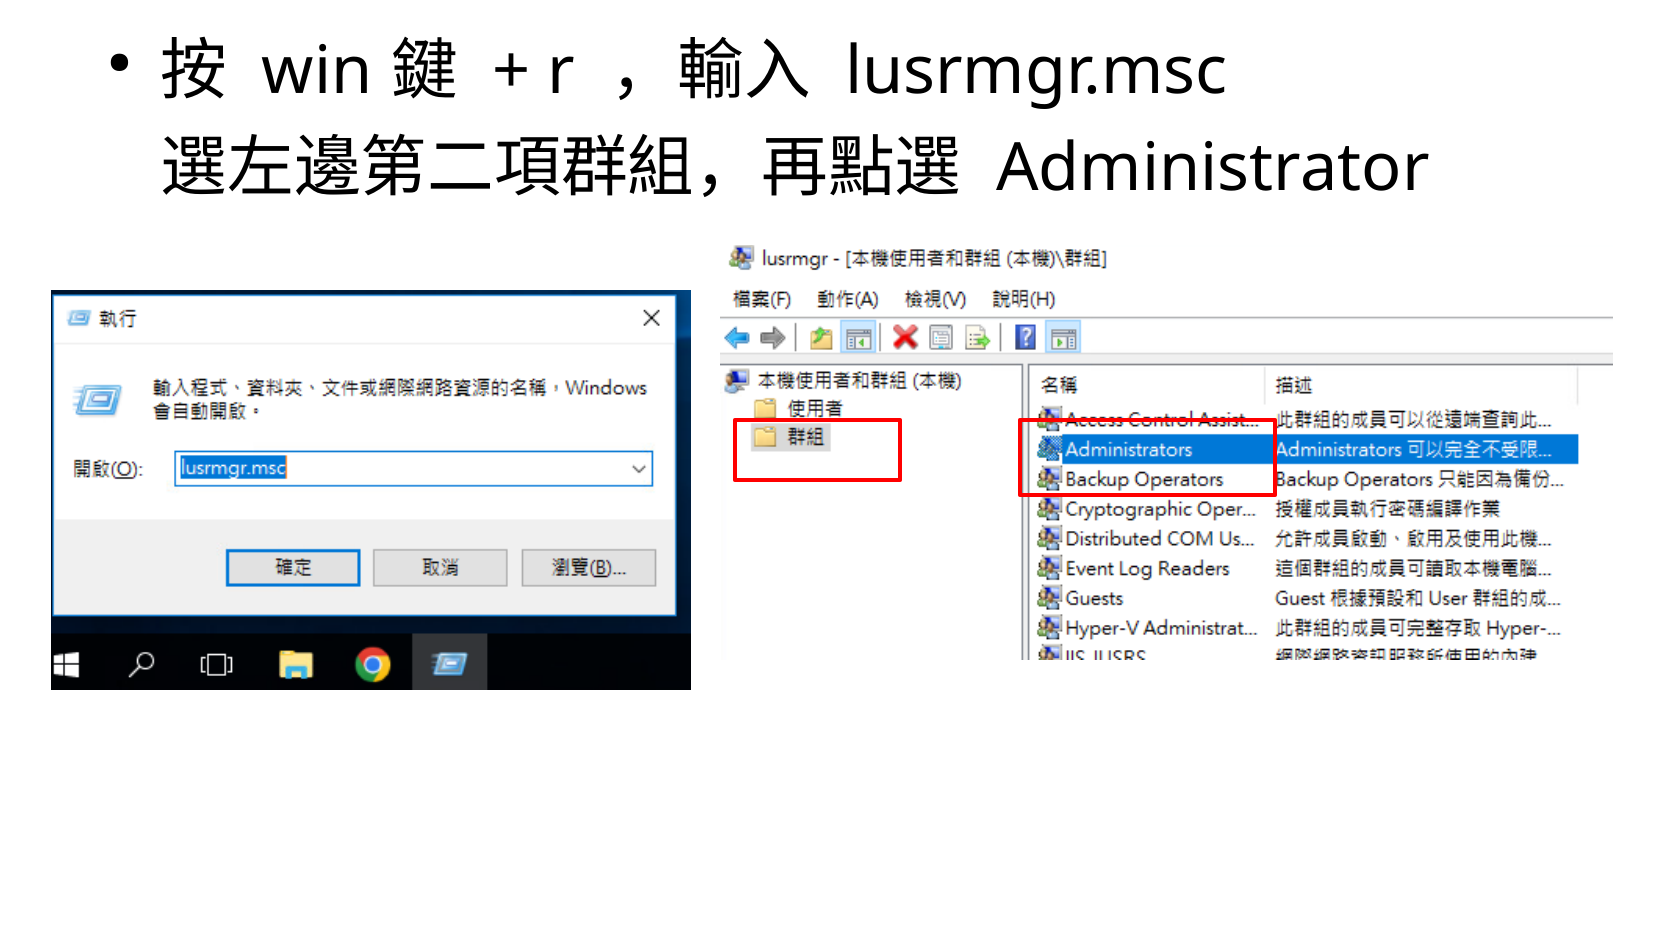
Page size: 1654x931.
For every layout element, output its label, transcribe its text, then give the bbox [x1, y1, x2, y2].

picture [720, 245, 1613, 661]
title 按 win鍵 + r ，輸入 lusrmgr.msc 選左邊第二項群組，再點選 Administrator [90, 16, 1546, 211]
picture [51, 290, 691, 691]
